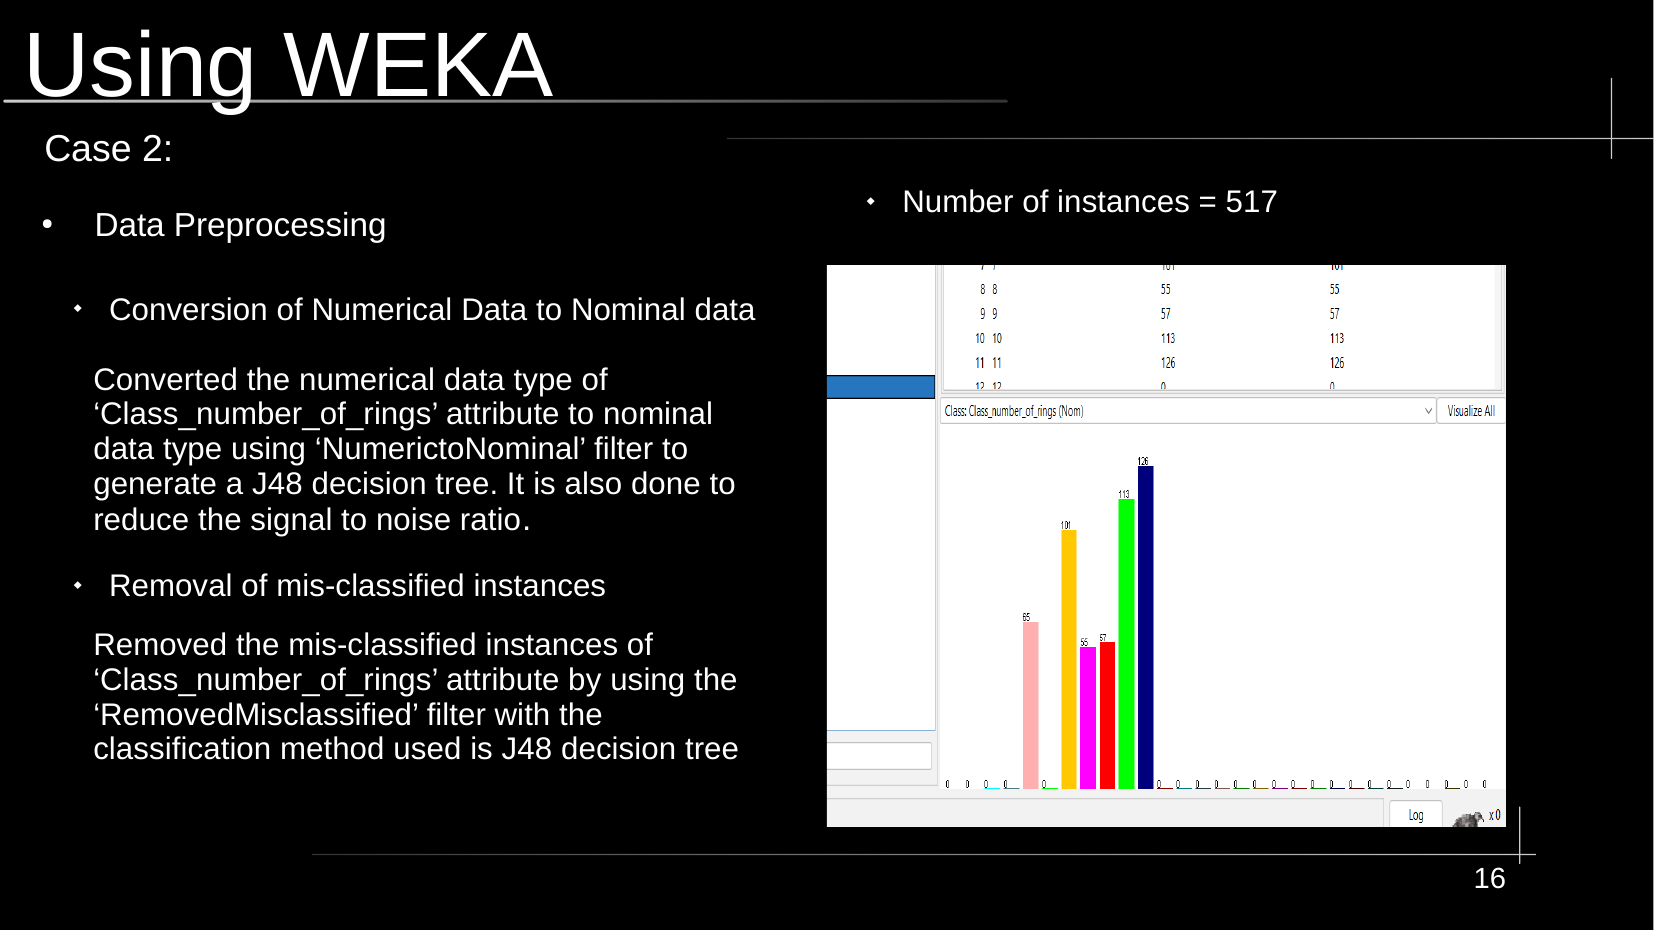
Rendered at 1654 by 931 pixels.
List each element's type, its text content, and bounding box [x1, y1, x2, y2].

picture [826, 265, 1506, 827]
text_box Case 2: [29, 120, 189, 178]
title Using WEKA [23, 11, 1589, 119]
text_box Removed the mis-classified instances of ‘Class_number_of_rings’ attribute by using the ‘RemovedMisclassified’ filter with the classification method used is J48 decision tree [78, 620, 768, 798]
list Data Preprocessing [23, 206, 532, 285]
text_box Conversion of Numerical Data to Nominal data [59, 284, 772, 334]
text_box Converted the numerical data type of ‘Class_number_of_rings’ attribute to nominal data type using ‘NumerictoNominal’ filter to generate a J48 decision tree. It is also done to reduce the signal to noise ratio. [78, 354, 768, 546]
text_box Removal of mis-classified instances [59, 561, 728, 611]
text_box Number of instances = 517 [852, 177, 1329, 227]
